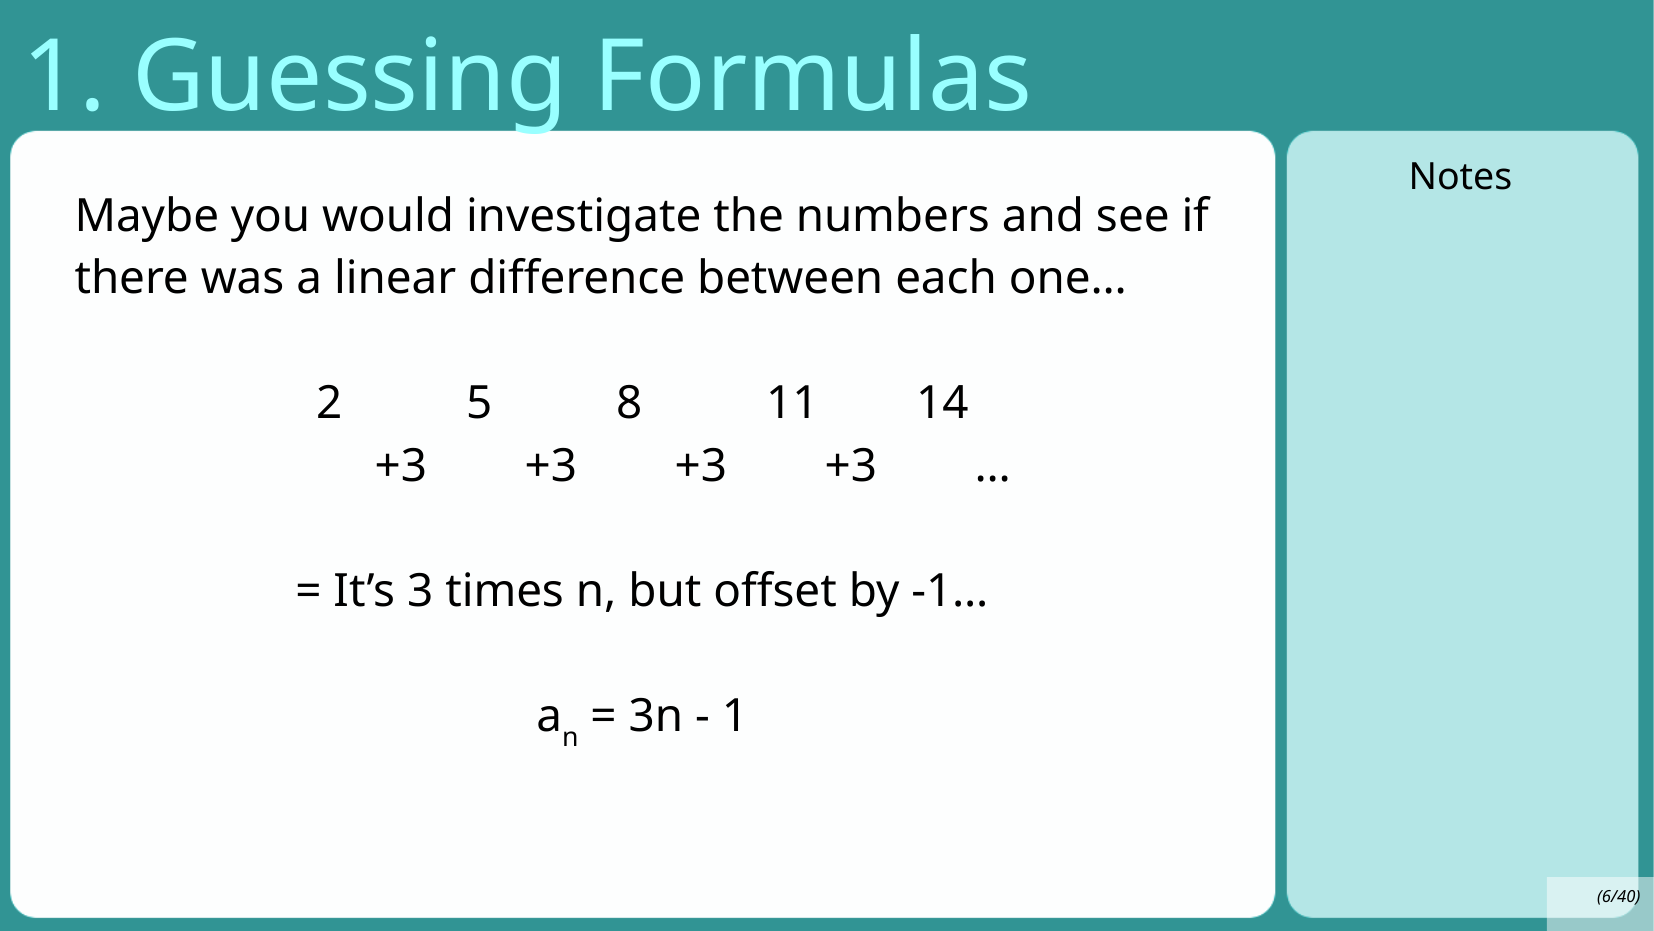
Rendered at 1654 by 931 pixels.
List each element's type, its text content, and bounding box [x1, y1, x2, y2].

text_box (<number>/40) [1546, 877, 1654, 931]
picture [0, 0, 1654, 931]
text_box Maybe you would investigate the numbers and see if there was a linear difference between each one… 2 5 8 11 14 +3 +3 +3 +3 … = It’s 3 times n, but offset by -1… an = 3n - 1 [74, 182, 1244, 658]
text_box Notes [1290, 141, 1631, 661]
title 1. Guessing Formulas [22, 13, 1511, 130]
